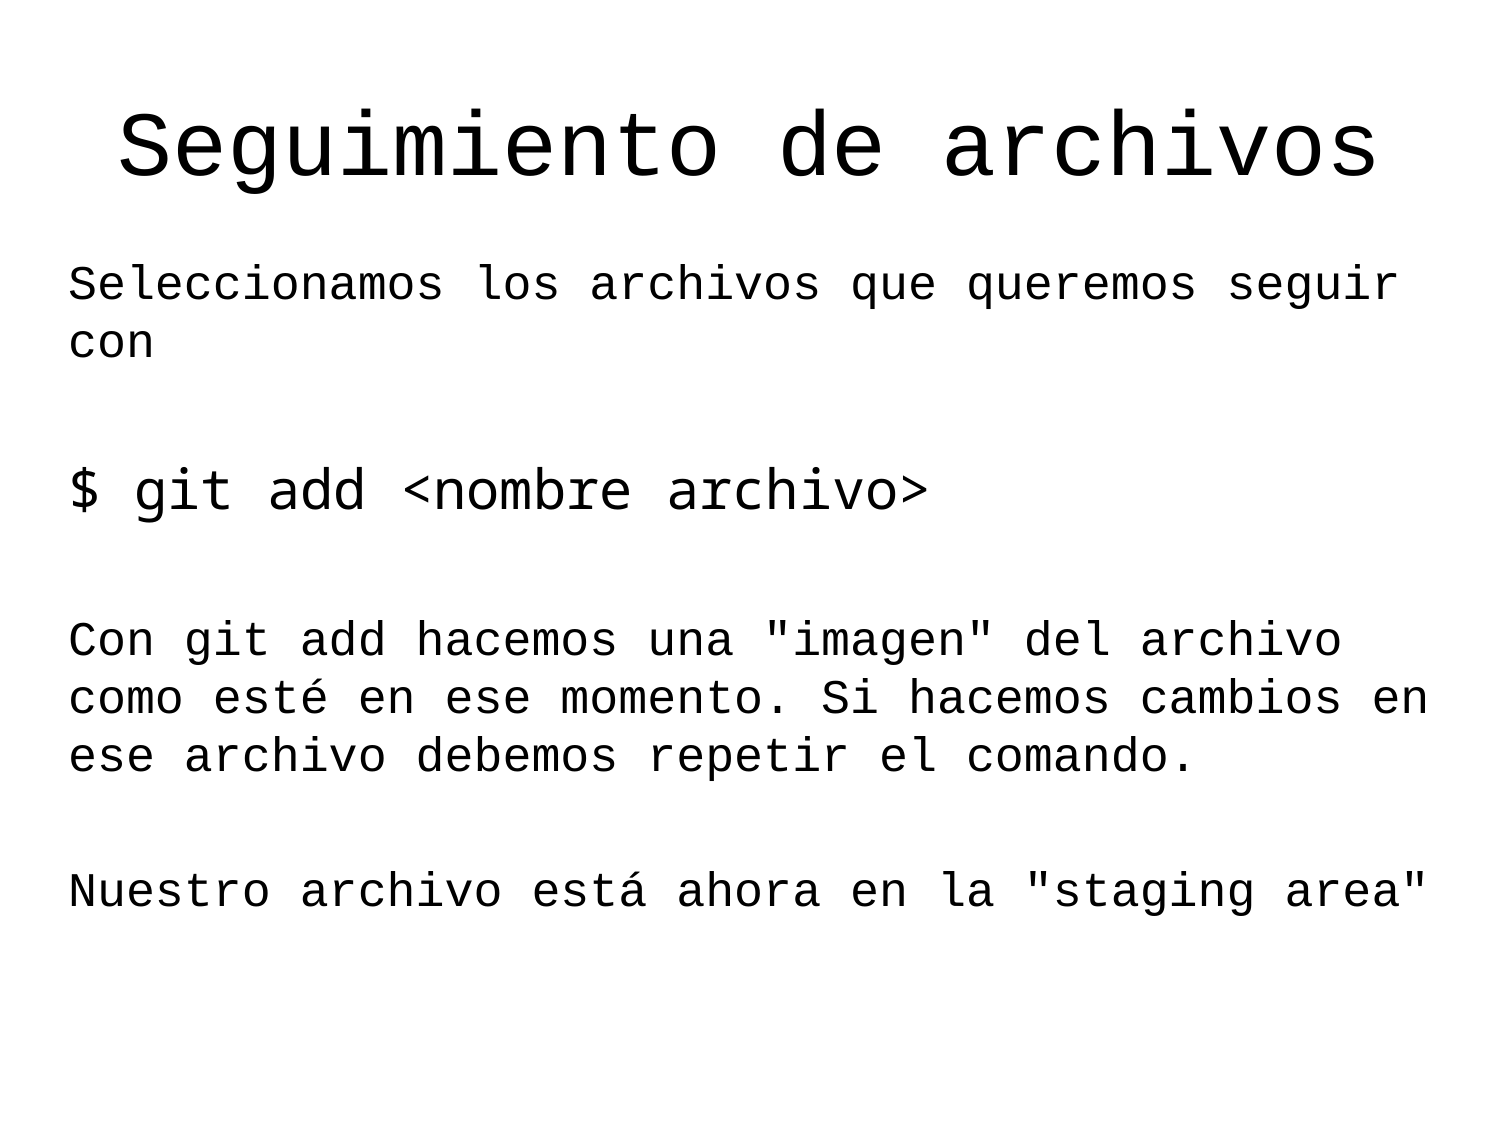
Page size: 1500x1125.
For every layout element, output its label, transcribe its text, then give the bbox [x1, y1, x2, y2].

title Seguimiento de archivos [75, 45, 1425, 233]
list Seleccionamos los archivos que queremos seguir con $ git add <nombre archivo> Con git add hacemos una "imagen" del archivo como esté en ese momento. Si hacemos cambios en ese archivo debemos repetir el comando. Nuestro archivo está ahora en la "staging area" [53, 243, 1449, 986]
